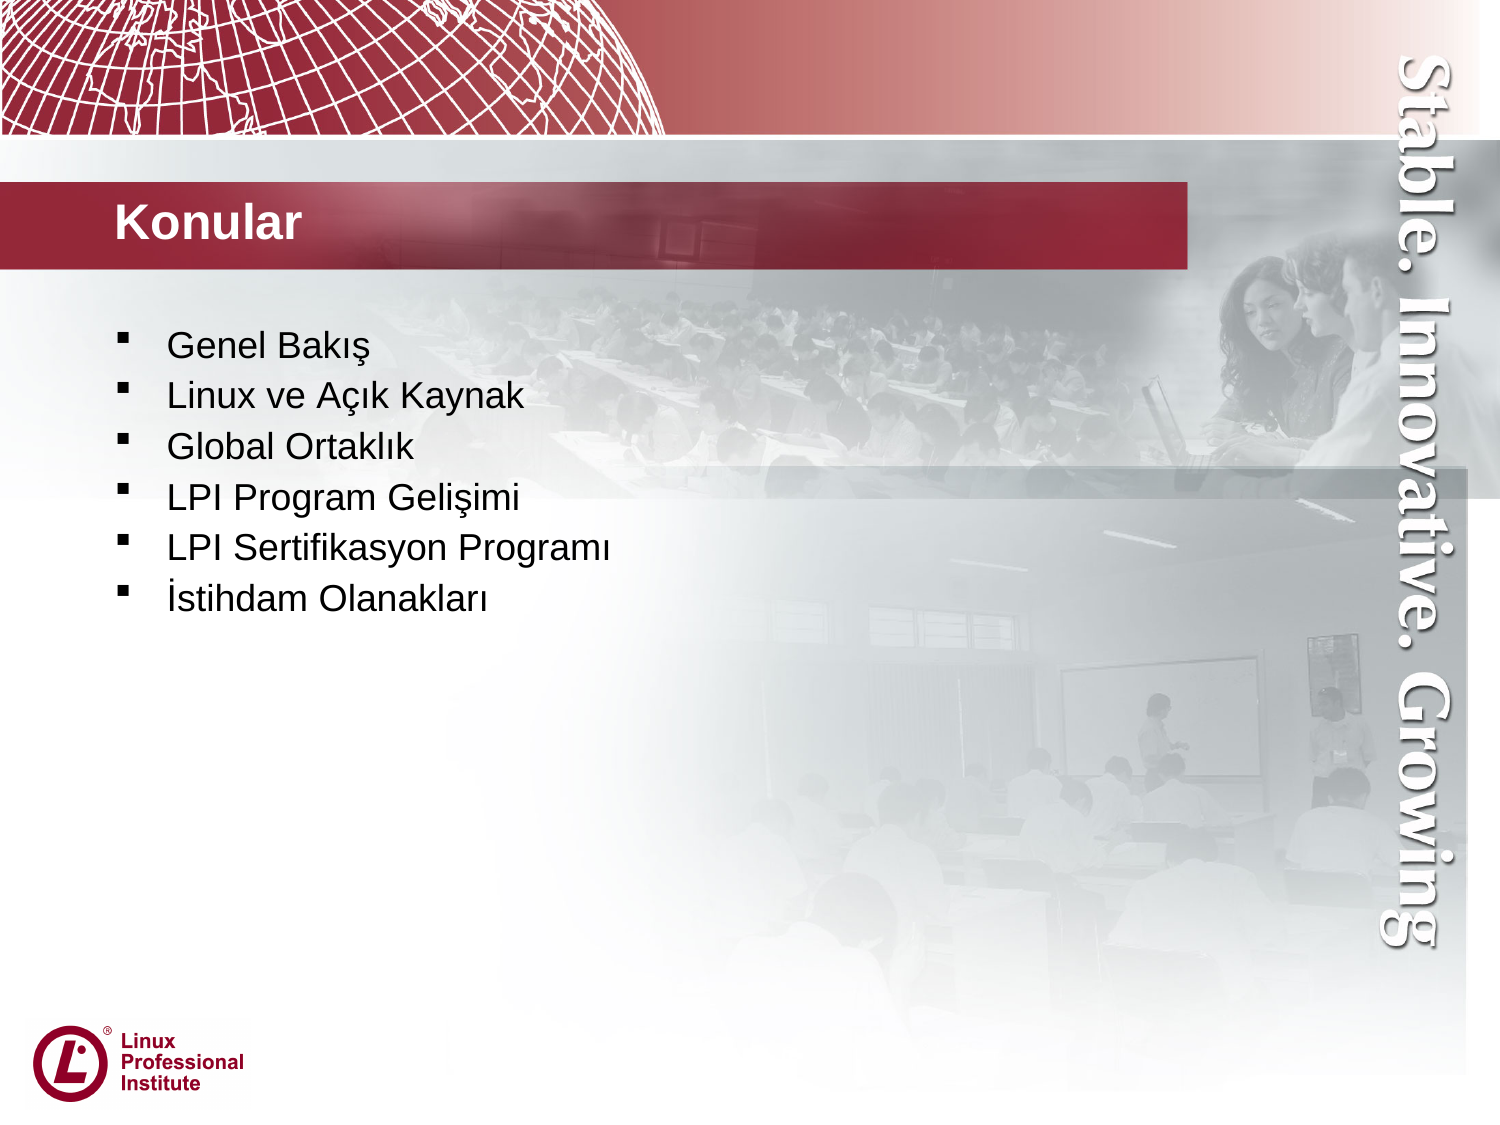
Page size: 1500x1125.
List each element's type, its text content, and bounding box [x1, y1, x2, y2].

text_box Genel Bakış Linux ve Açık Kaynak Global Ortaklık LPI Program Gelişimi LPI Sertifikasyon Programı İstihdam Olanakları [99, 324, 1386, 721]
text_box Konular [99, 174, 1404, 277]
picture [0, 0, 1500, 1113]
